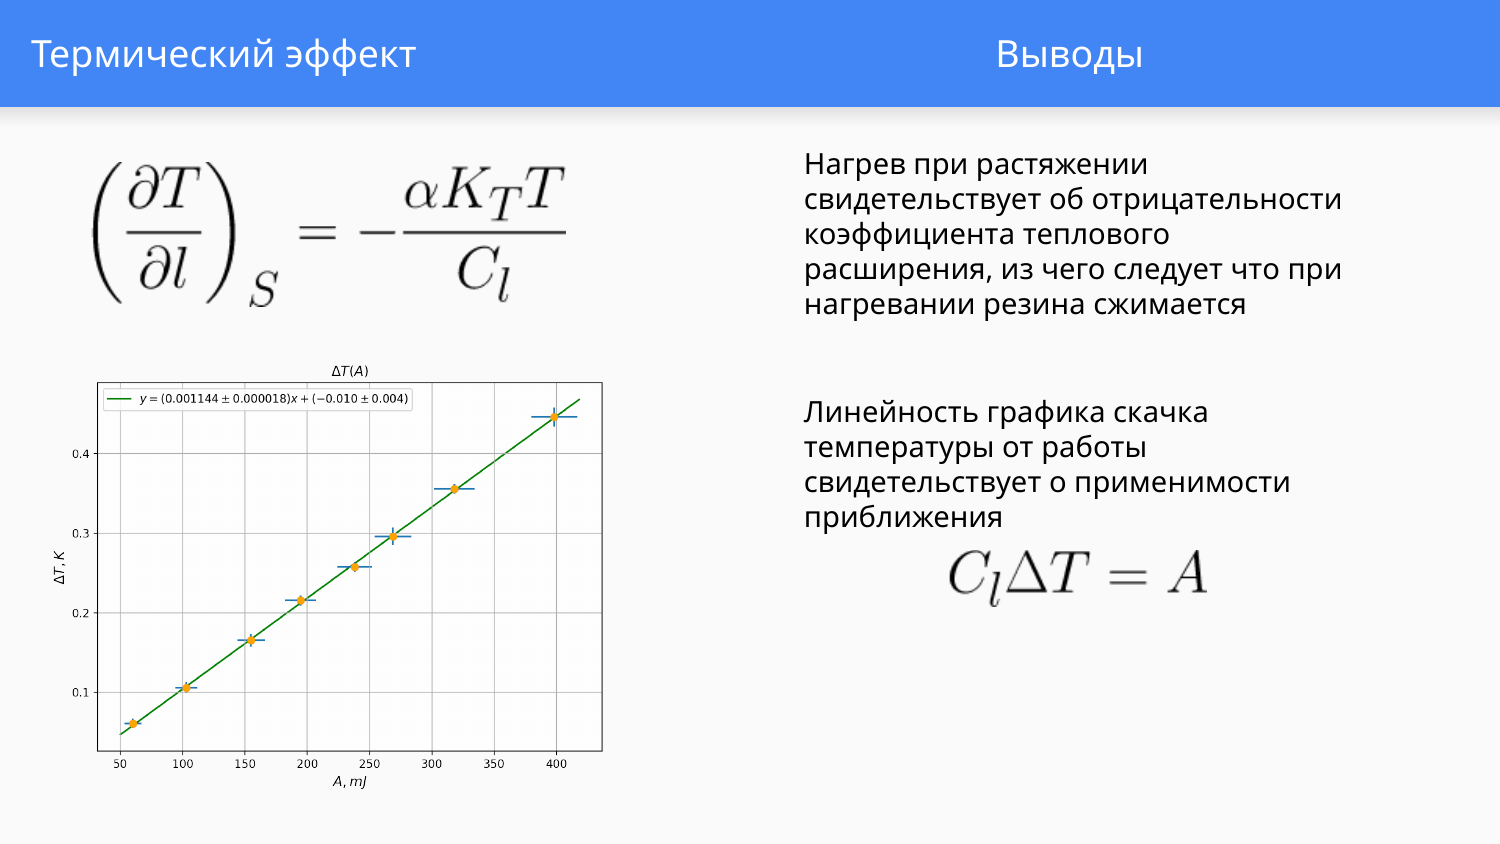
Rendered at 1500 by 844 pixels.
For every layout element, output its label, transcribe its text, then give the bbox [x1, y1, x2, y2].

title Выводы [980, 2, 1429, 102]
picture [16, 324, 667, 812]
picture [81, 162, 566, 307]
text_box Нагрев при растяжении свидетельствует об отрицательности коэффициента теплового расширения, из чего следует что при нагревании резина сжимается [788, 130, 1366, 336]
title Термический эффект [16, 2, 465, 102]
text_box Линейность графика скачка температуры от работы свидетельствует о применимости приближения [788, 378, 1366, 549]
picture [947, 550, 1207, 607]
